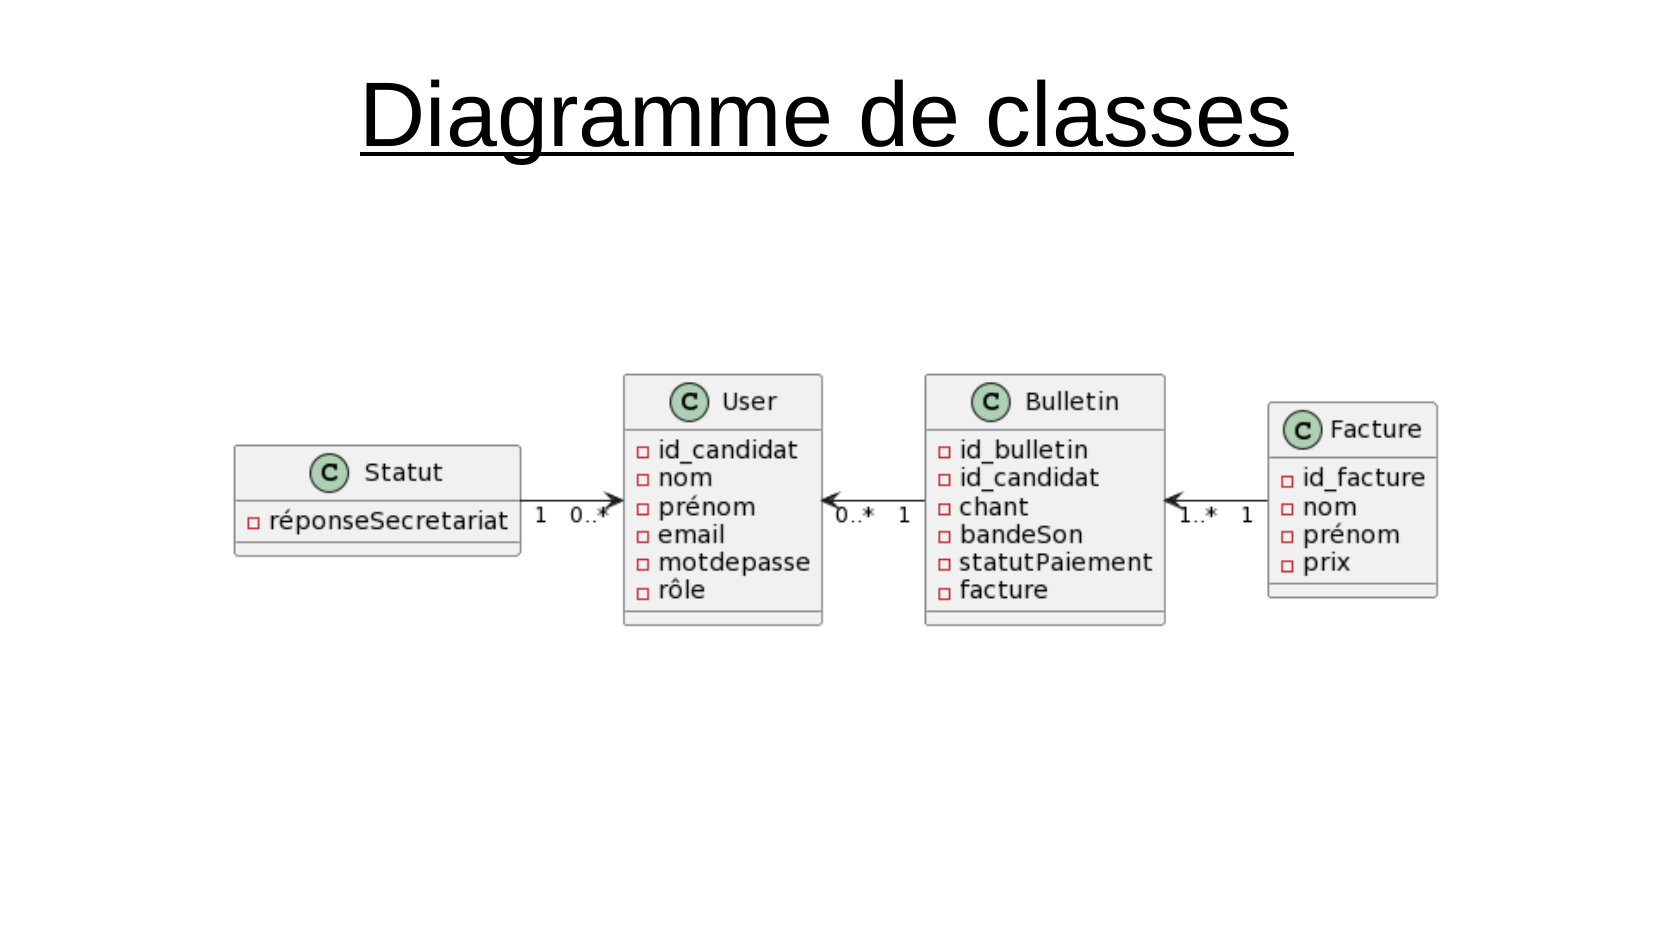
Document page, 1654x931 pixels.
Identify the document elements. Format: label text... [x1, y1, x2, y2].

title Diagramme de classes [82, 37, 1571, 193]
picture [222, 362, 1447, 635]
